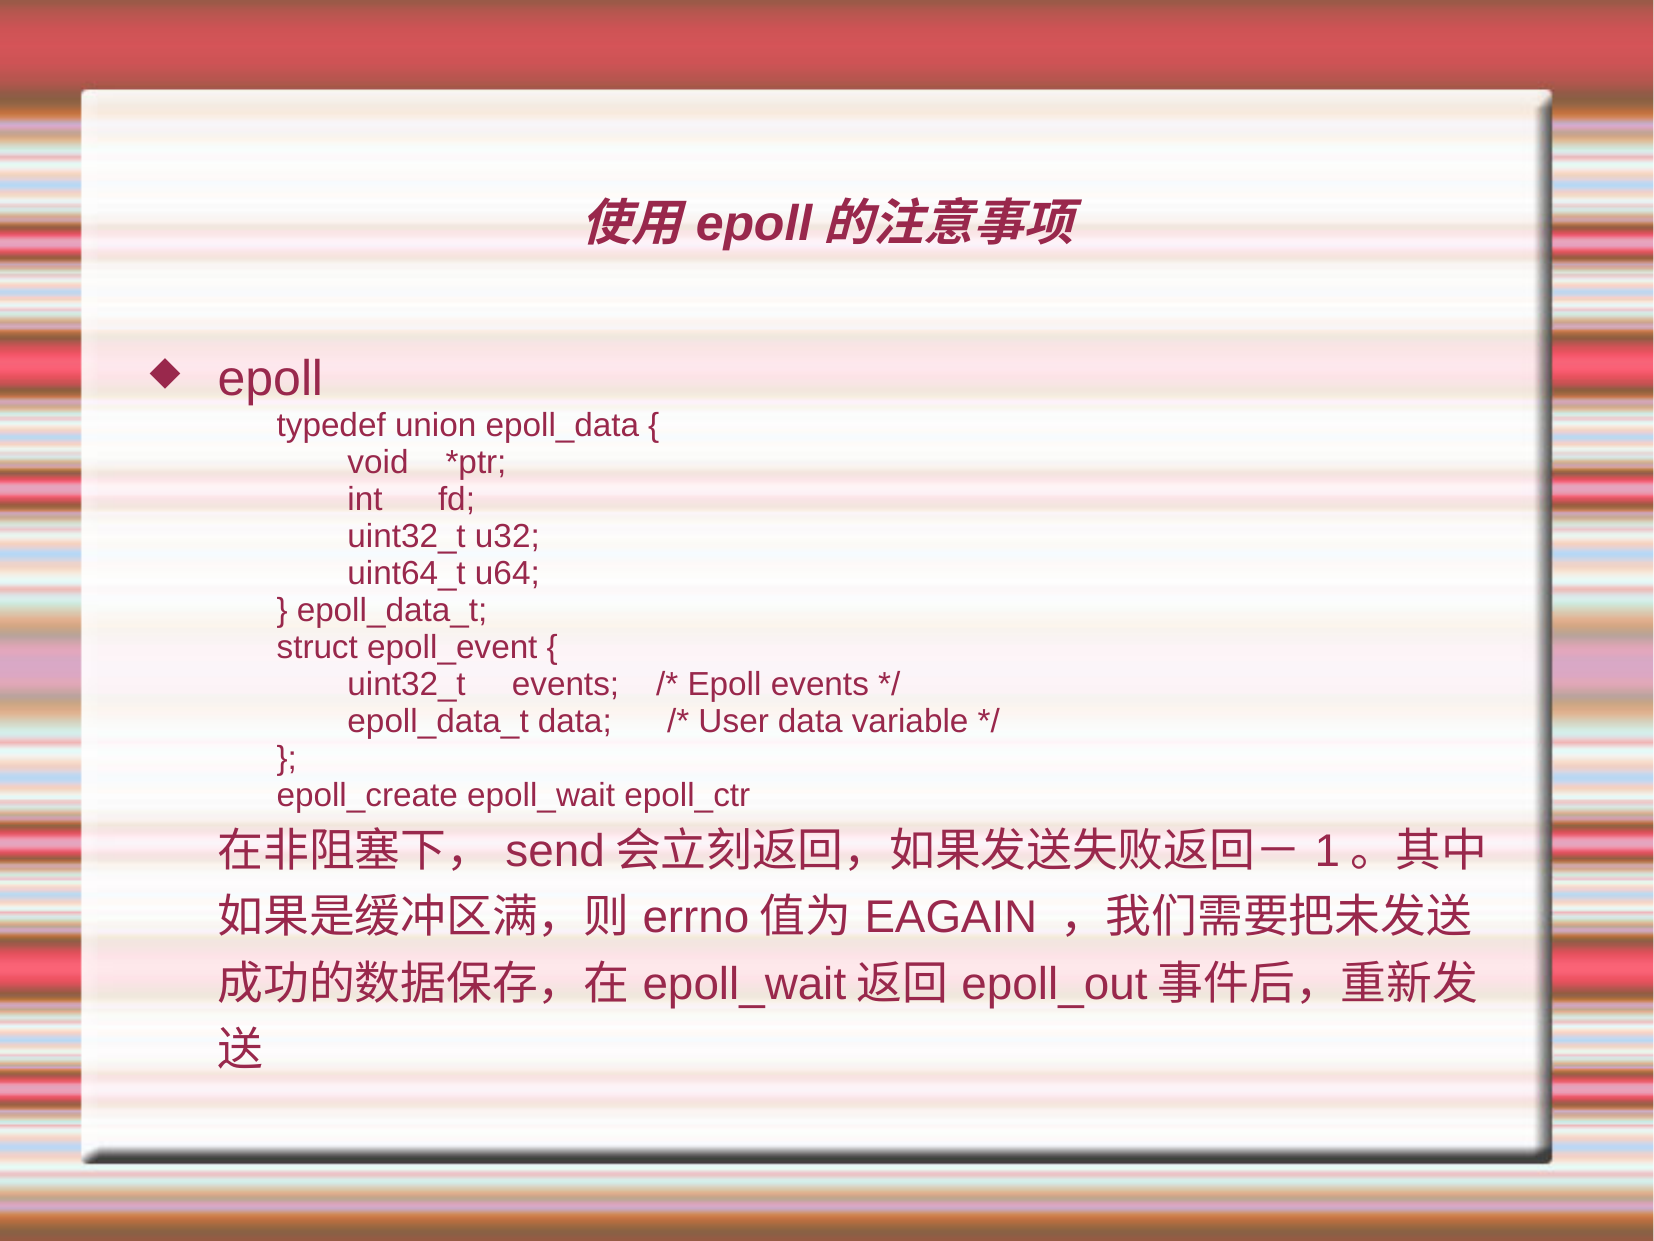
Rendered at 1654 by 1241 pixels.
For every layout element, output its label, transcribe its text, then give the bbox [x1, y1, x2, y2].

picture [0, 0, 1654, 1241]
list epoll typedef union epoll_data { void *ptr; int fd; uint32_t u32; uint64_t u64; } epoll_data_t; struct epoll_event { uint32_t events; /* Epoll events */ epoll_data_t data; /* User data variable */ }; epoll_create epoll_wait epoll_ctr 在非阻塞下，send会立刻返回，如果发送失败返回－1。其中如果是缓冲区满，则errno值为EAGAIN ，我们需要把未发送成功的数据保存，在epoll_wait返回epoll_out事件后，重新发送 [134, 350, 1516, 1132]
title 使用epoll的注意事项 [121, 114, 1534, 322]
